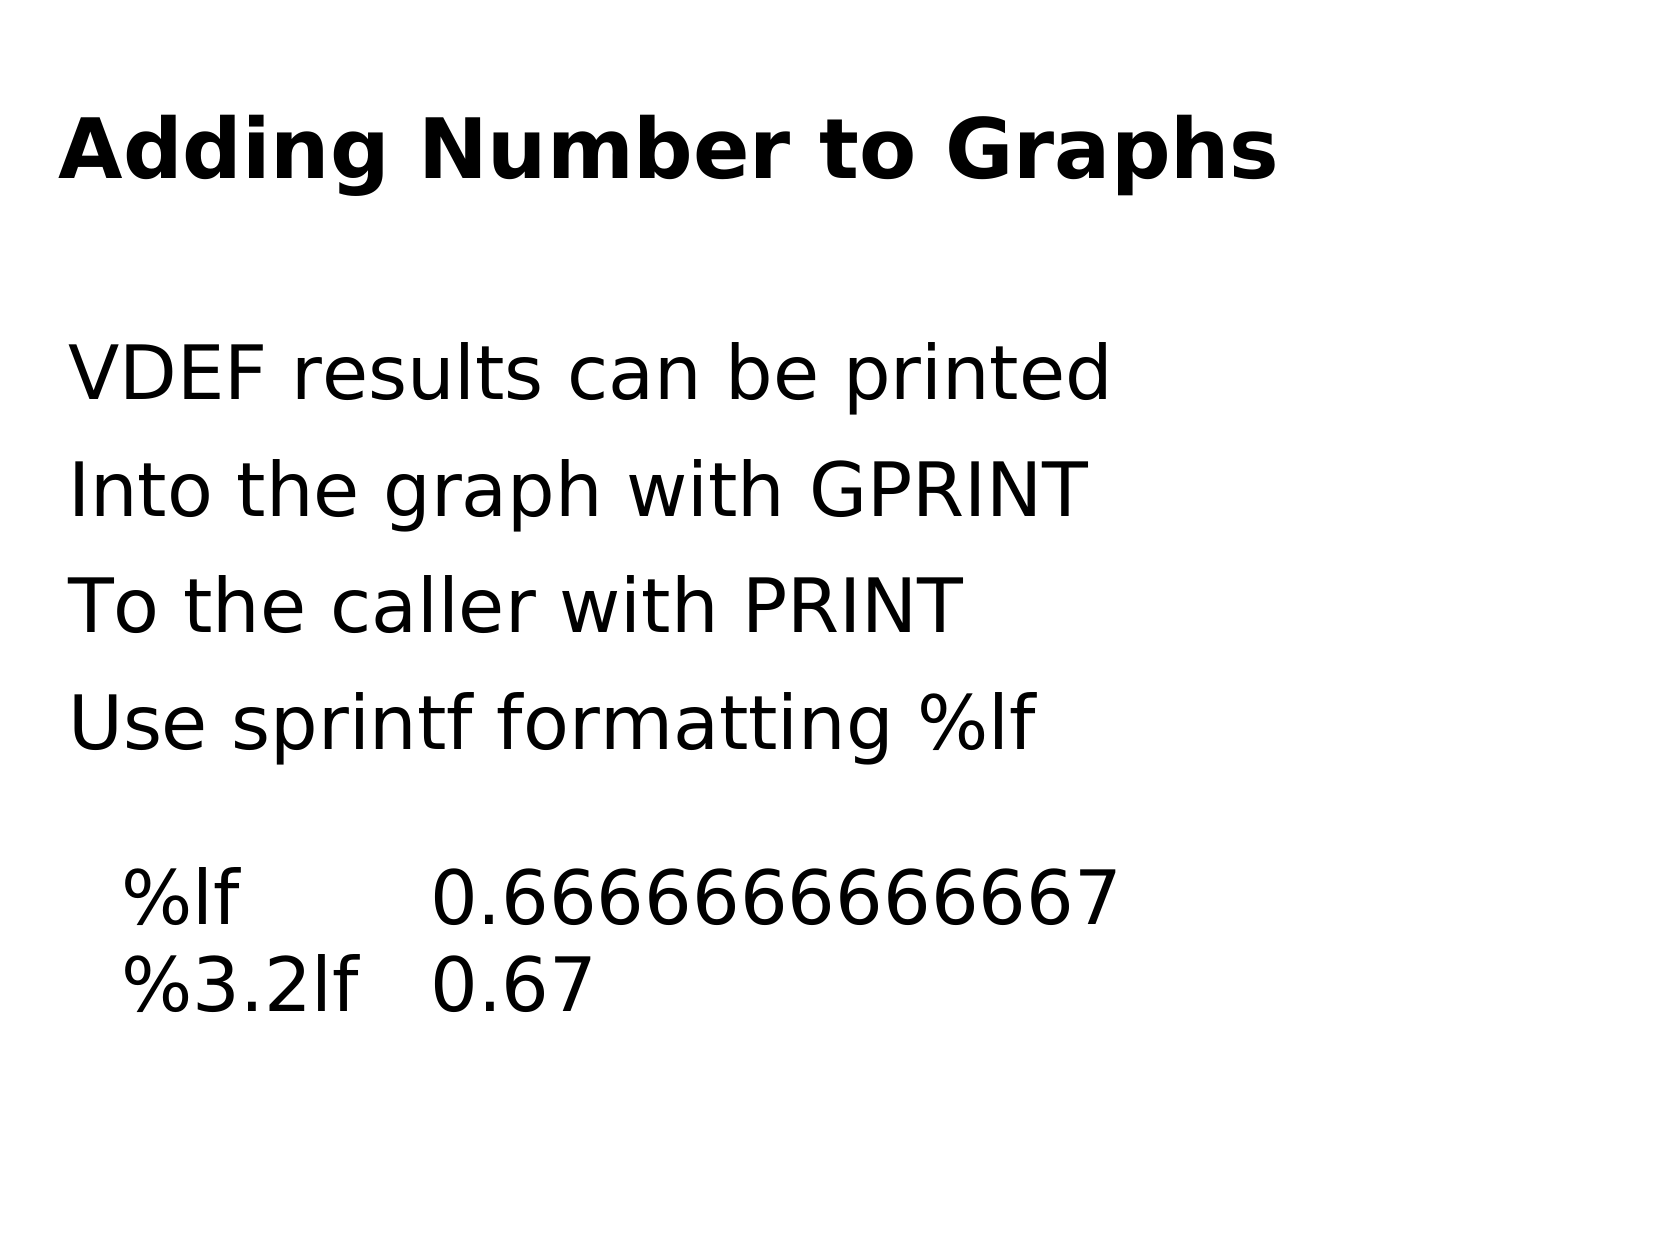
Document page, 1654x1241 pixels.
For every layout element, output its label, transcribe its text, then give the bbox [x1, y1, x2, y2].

list VDEF results can be printed Into the graph with GPRINT To the caller with PRINT Use sprintf formatting %lf %lf 0.6666666666667 %3.2lf 0.67 [50, 329, 1571, 1099]
title Adding Number to Graphs [59, 75, 1607, 225]
